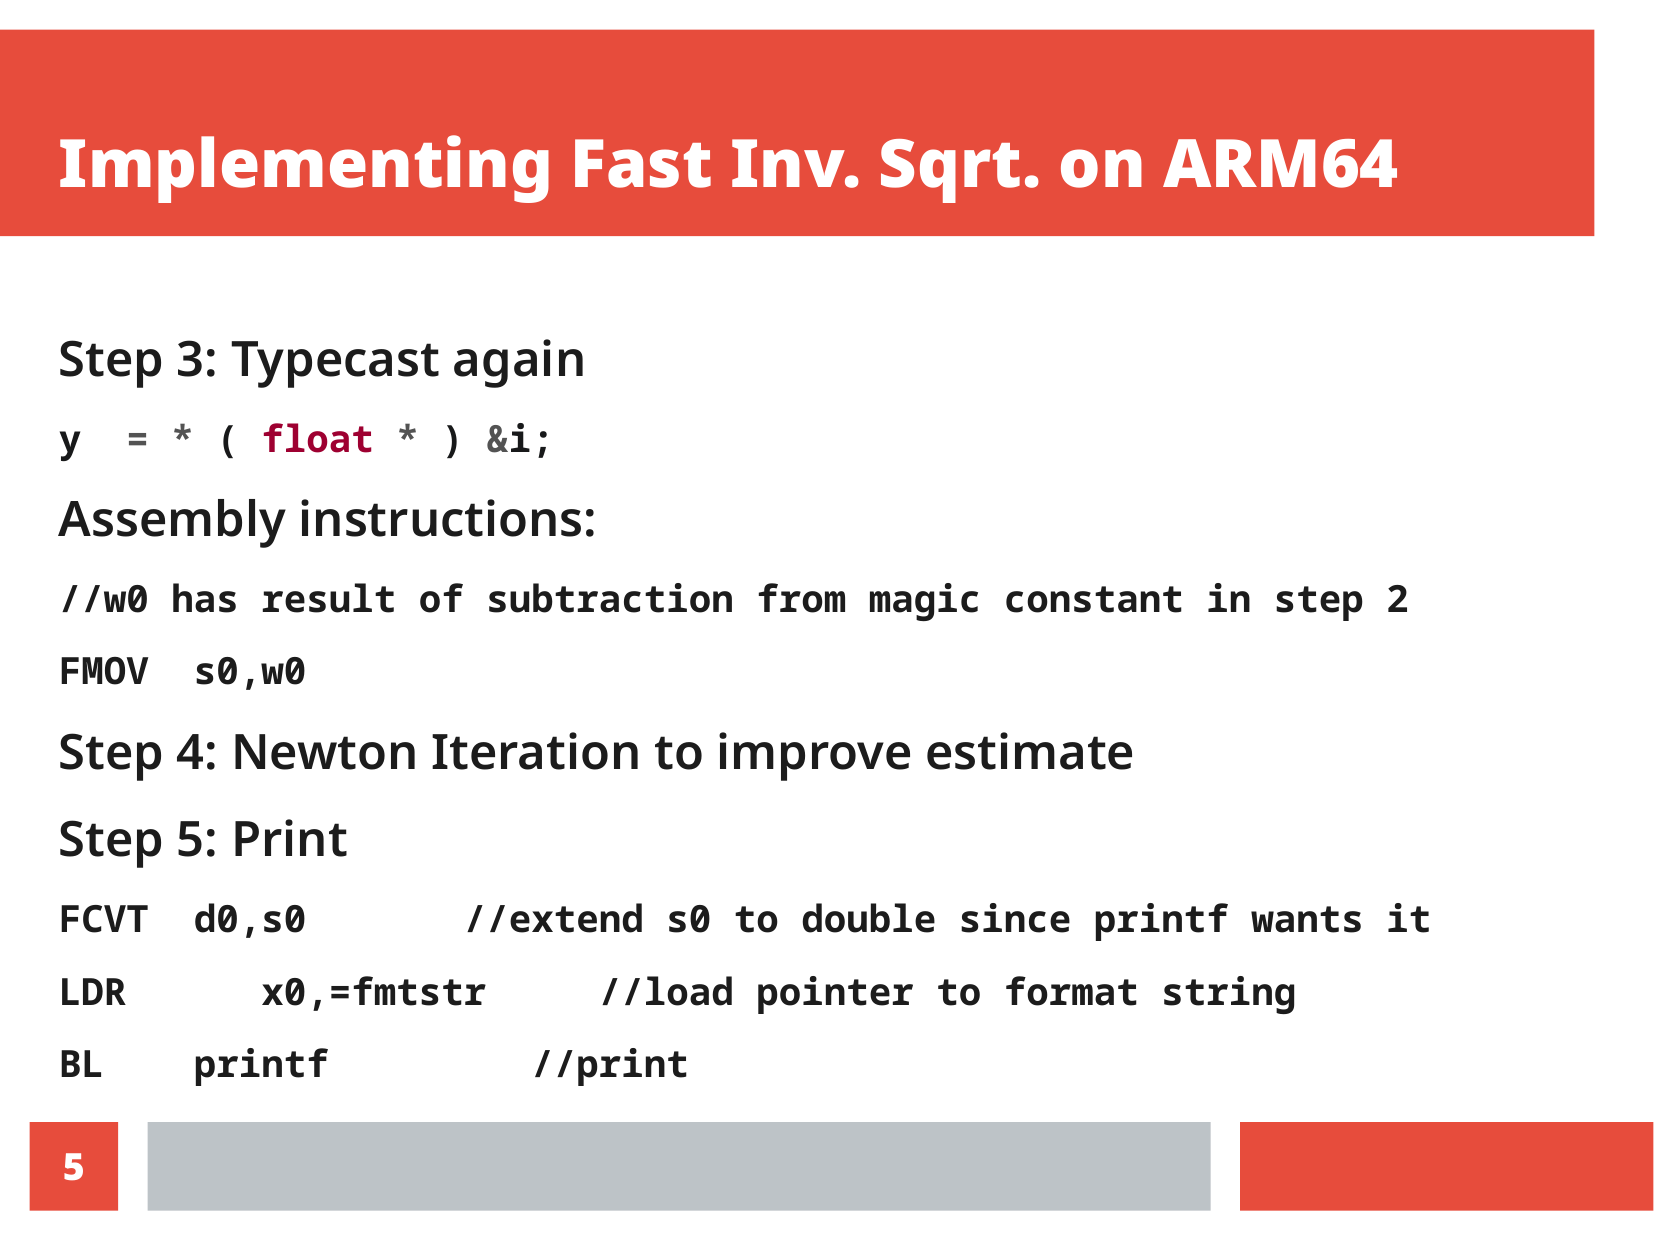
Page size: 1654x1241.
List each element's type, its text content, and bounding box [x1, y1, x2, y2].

list Step 3: Typecast again y = * ( float * ) &i; Assembly instructions: //w0 has result of subtraction from magic constant in step 2 FMOV s0,w0 Step 4: Newton Iteration to improve estimate Step 5: Print FCVT d0,s0 //extend s0 to double since printf wants it LDR x0,=fmtstr //load pointer to format string BL printf //print [59, 324, 1565, 1093]
title Implementing Fast Inv. Sqrt. on ARM64 [59, 59, 1595, 207]
